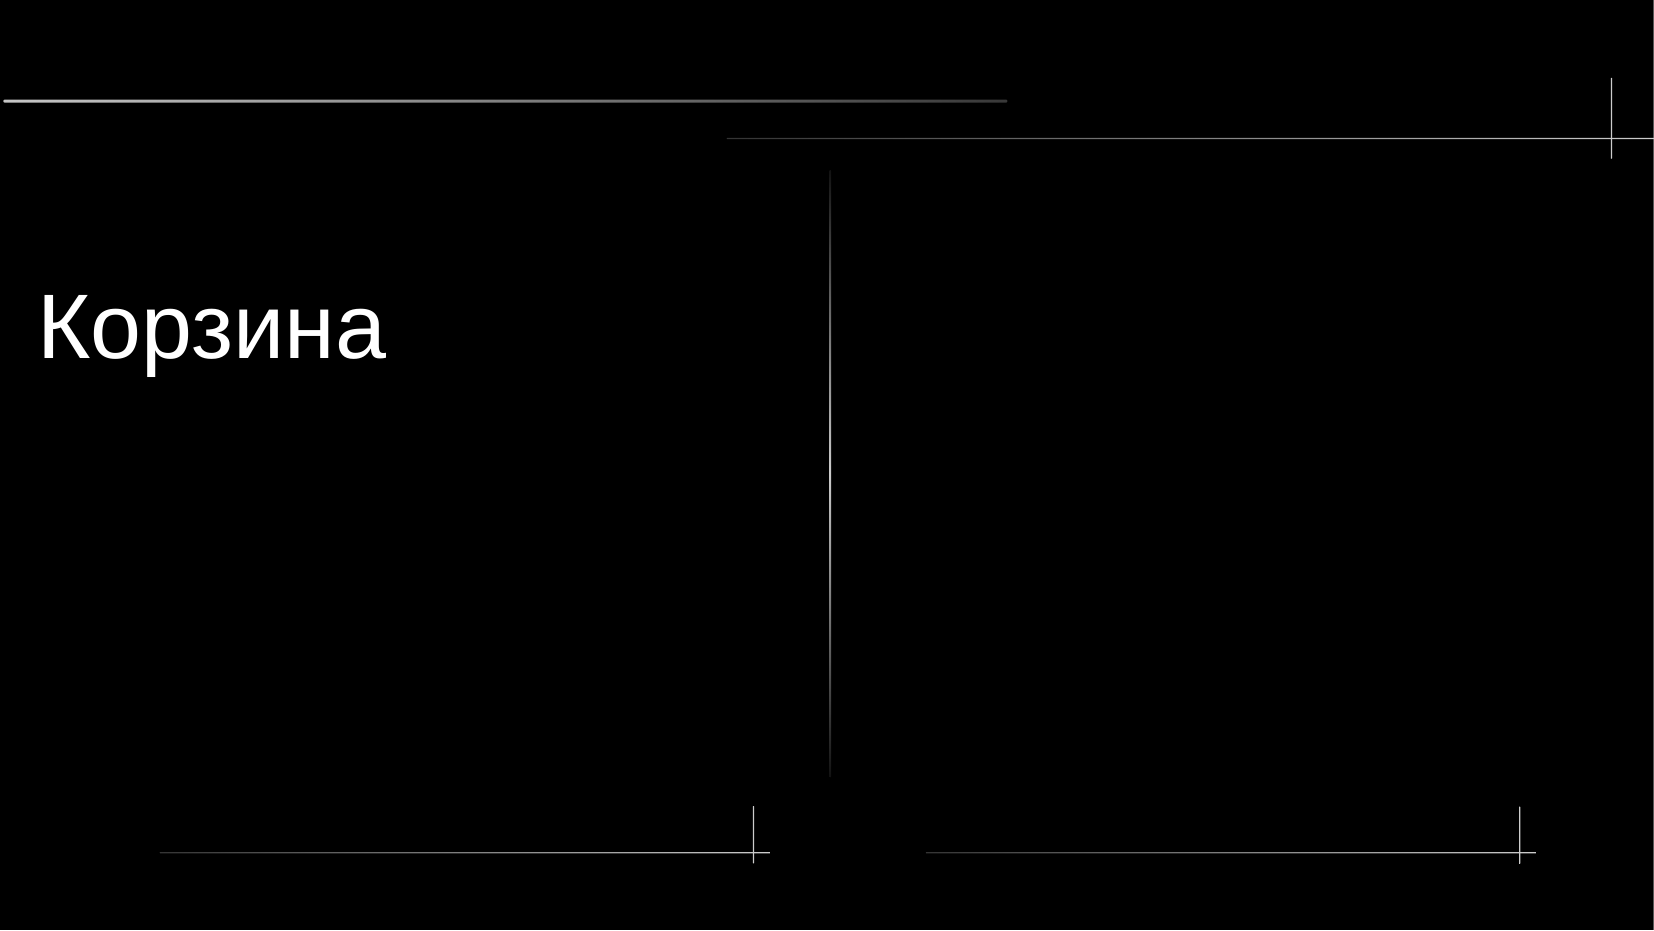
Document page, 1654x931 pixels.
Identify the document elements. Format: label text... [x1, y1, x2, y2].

text_box Корзина [37, 266, 1603, 378]
